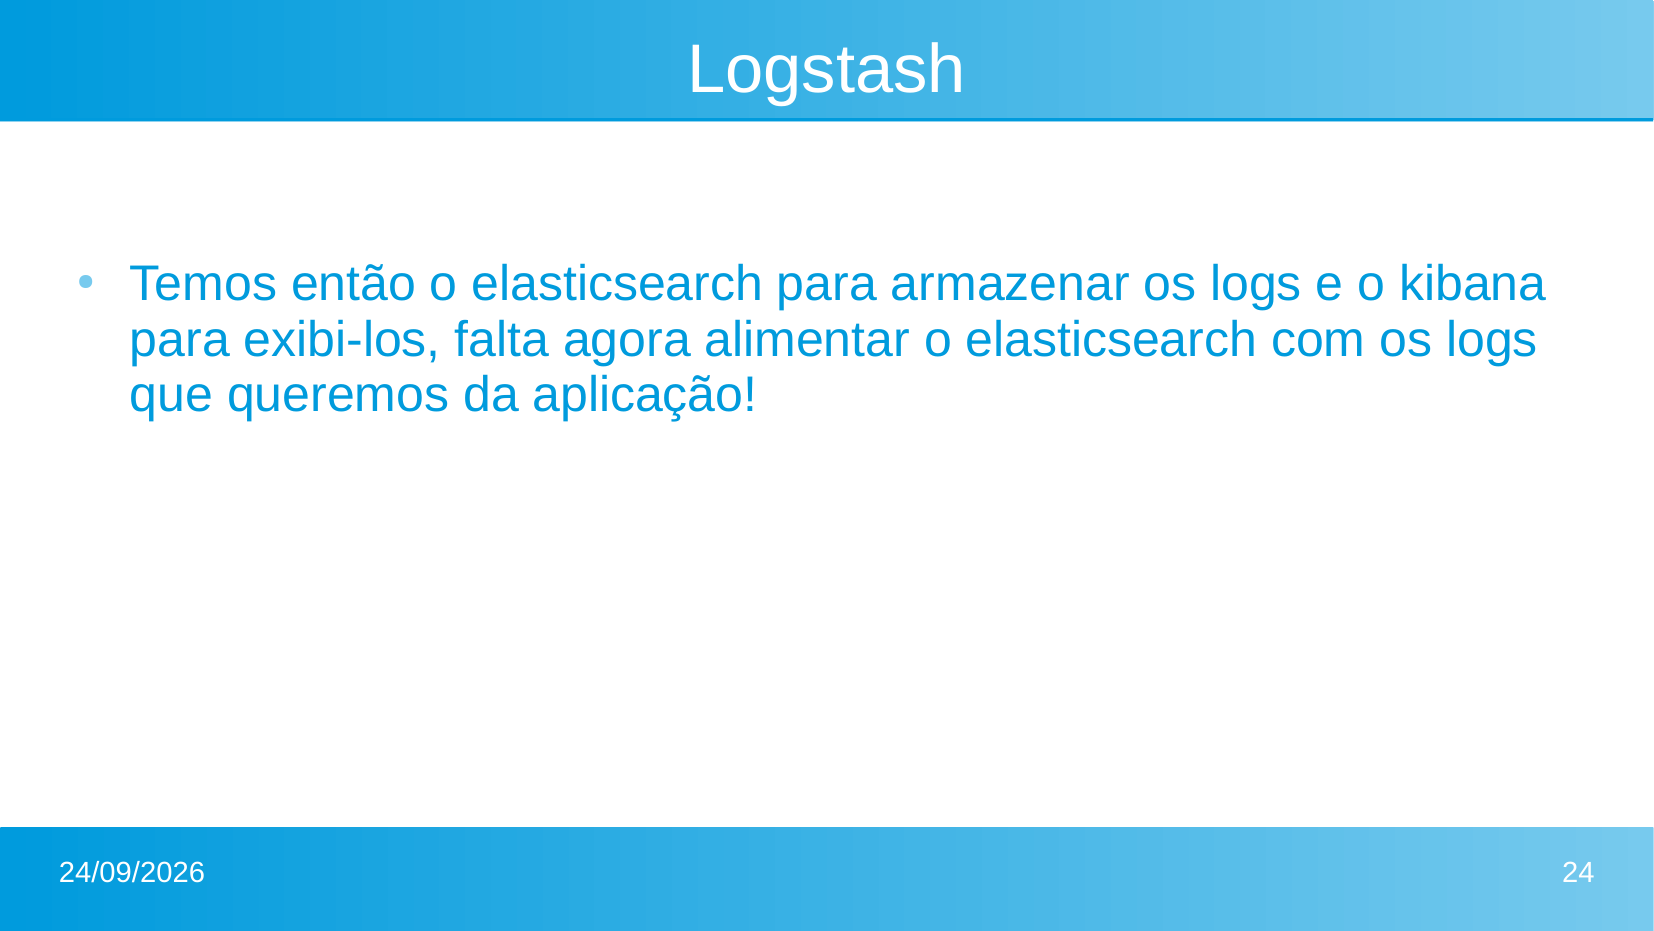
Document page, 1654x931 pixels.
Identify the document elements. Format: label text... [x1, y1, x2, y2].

list Temos então o elasticsearch para armazenar os logs e o kibana para exibi-los, falta agora alimentar o elasticsearch com os logs que queremos da aplicação! [59, 177, 1595, 355]
title Logstash [59, 29, 1595, 108]
